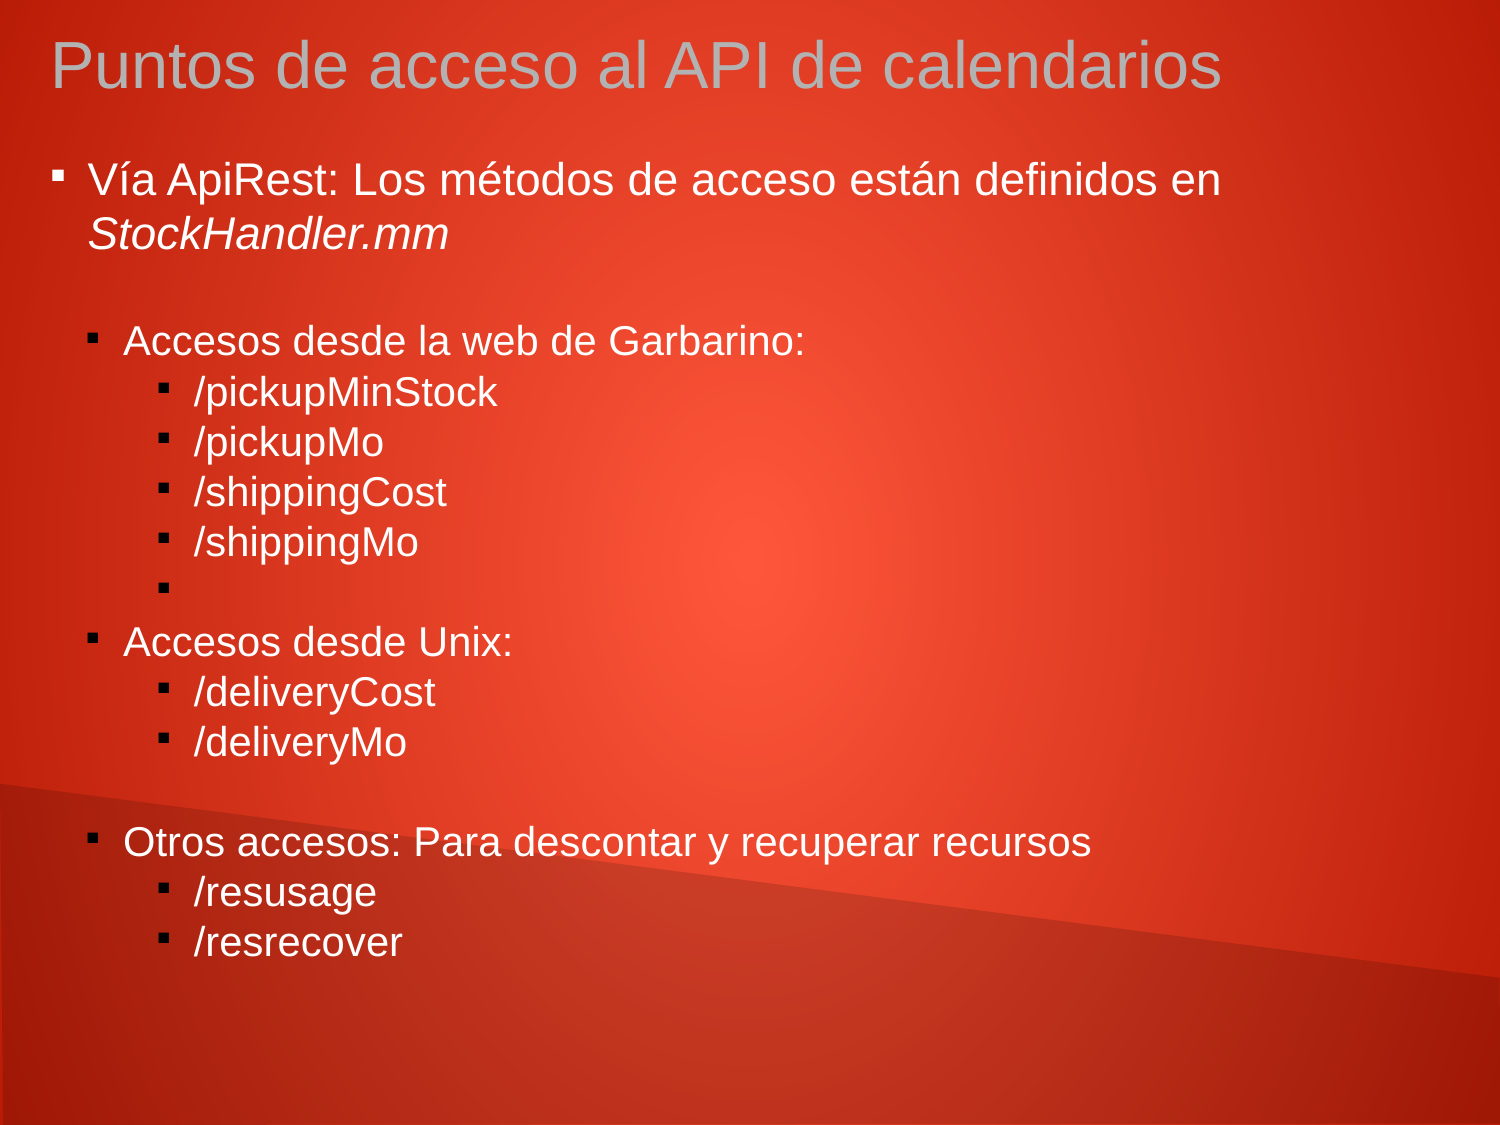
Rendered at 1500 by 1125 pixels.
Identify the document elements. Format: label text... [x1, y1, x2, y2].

text_box Vía ApiRest: Los métodos de acceso están definidos en StockHandler.mm Accesos desde la web de Garbarino: /pickupMinStock /pickupMo /shippingCost /shippingMo Accesos desde Unix: /deliveryCost /deliveryMo Otros accesos: Para descontar y recuperar recursos /resusage /resrecover [37, 141, 1421, 992]
text_box Puntos de acceso al API de calendarios [35, 11, 1386, 112]
